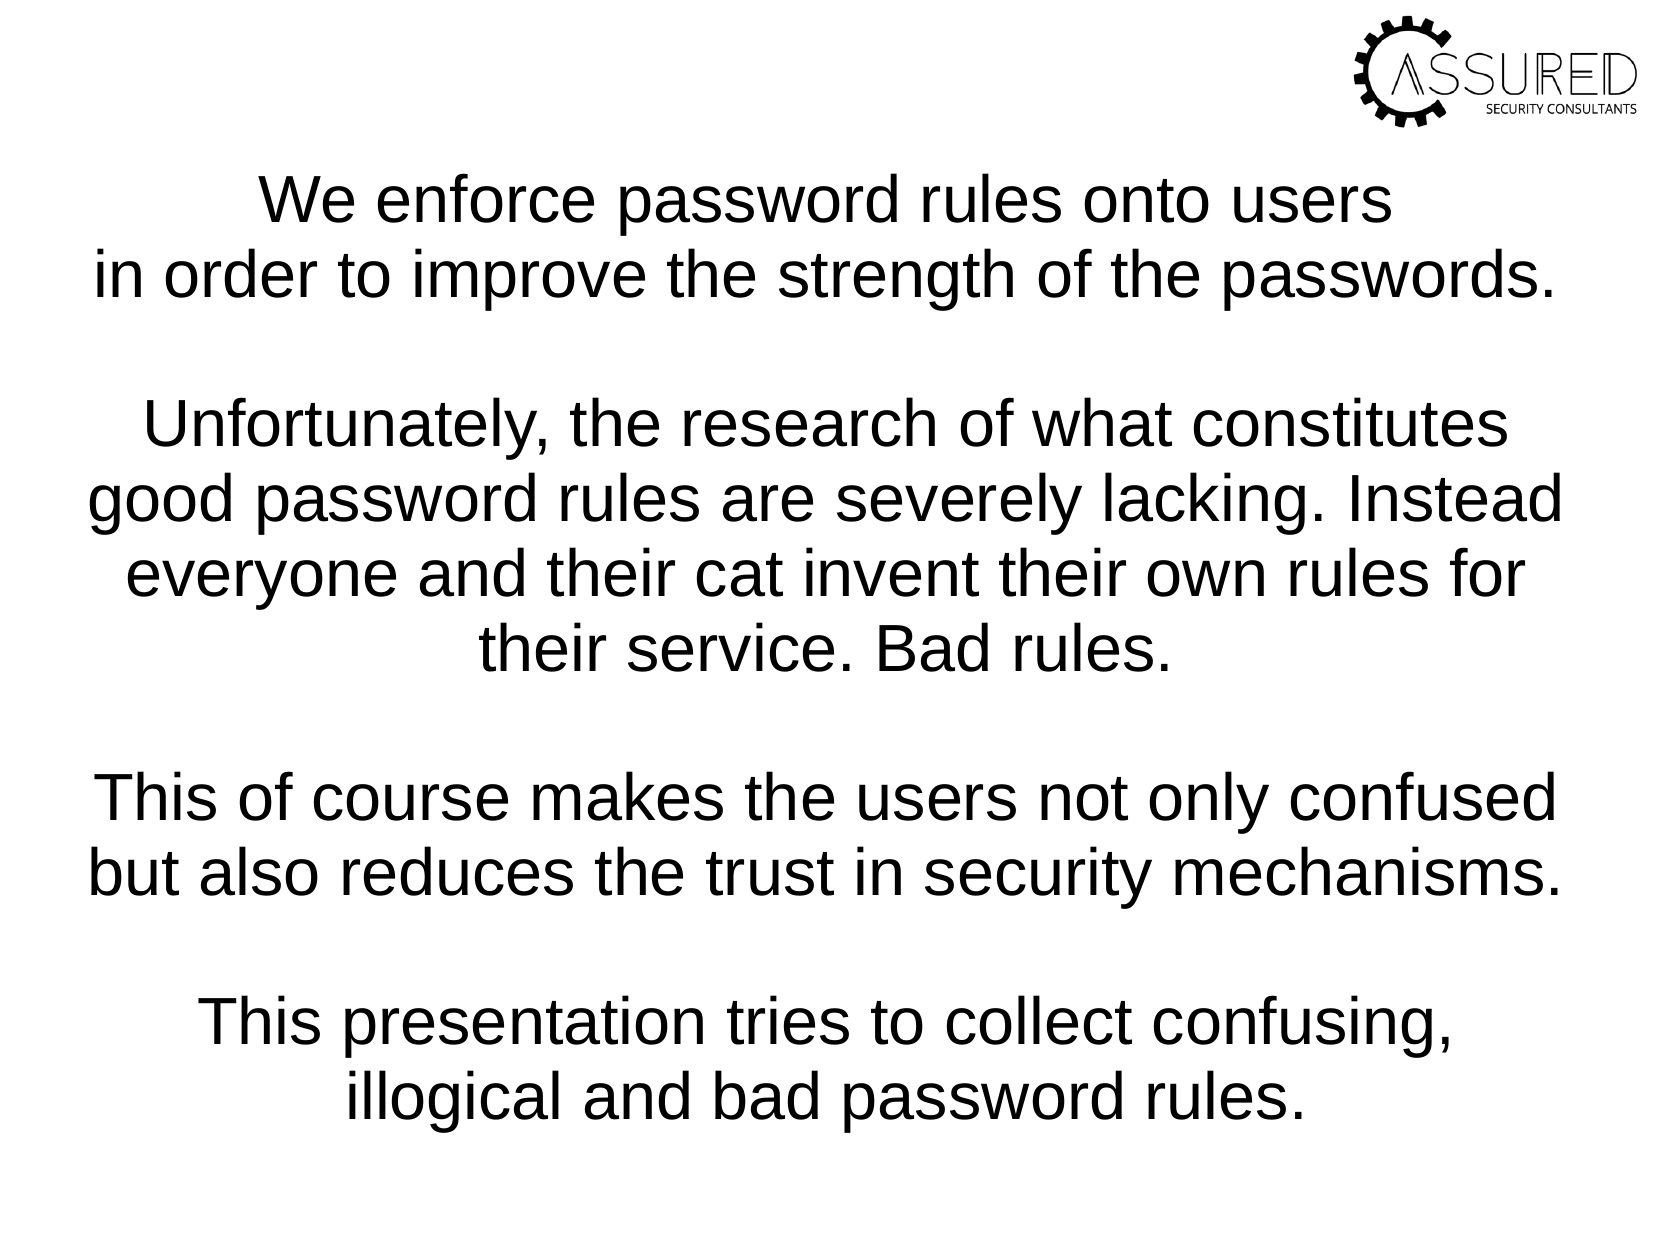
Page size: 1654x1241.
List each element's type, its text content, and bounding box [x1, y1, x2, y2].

picture [1346, 11, 1642, 131]
subtitle We enforce password rules onto users in order to improve the strength of the passwords. Unfortunately, the research of what constitutes good password rules are severely lacking. Instead everyone and their cat invent their own rules for their service. Bad rules. This of course makes the users not only confused but also reduces the trust in security mechanisms. This presentation tries to collect confusing, illogical and bad password rules. [82, 163, 1571, 1133]
